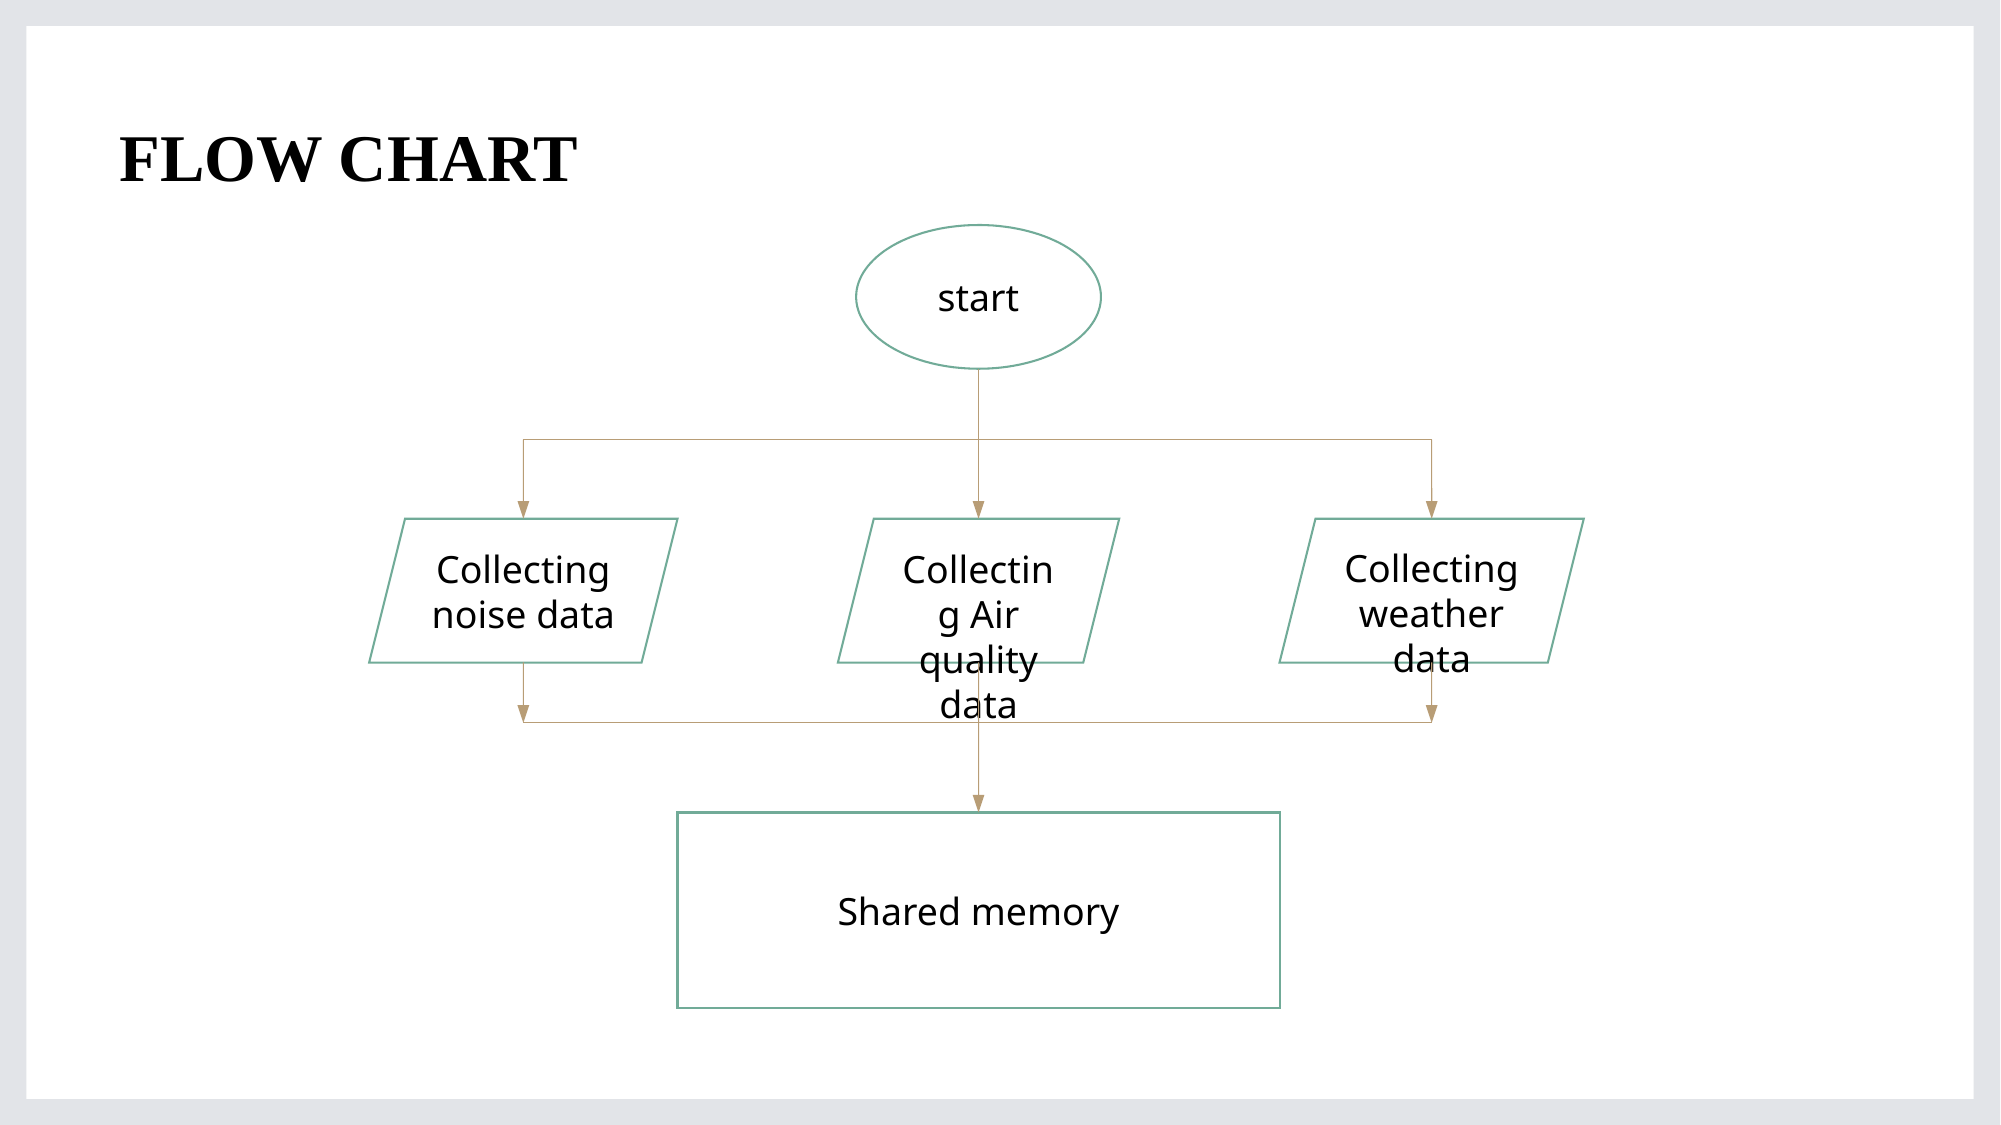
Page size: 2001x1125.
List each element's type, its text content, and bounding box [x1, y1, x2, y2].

text_box Collecting noise data [369, 518, 678, 663]
text_box FLOW CHART [104, 107, 1105, 204]
text_box Collecting Air quality data [837, 518, 1120, 663]
text_box Collecting weather data [1279, 518, 1584, 663]
text_box Shared memory [677, 812, 1280, 1008]
text_box start [856, 224, 1101, 369]
